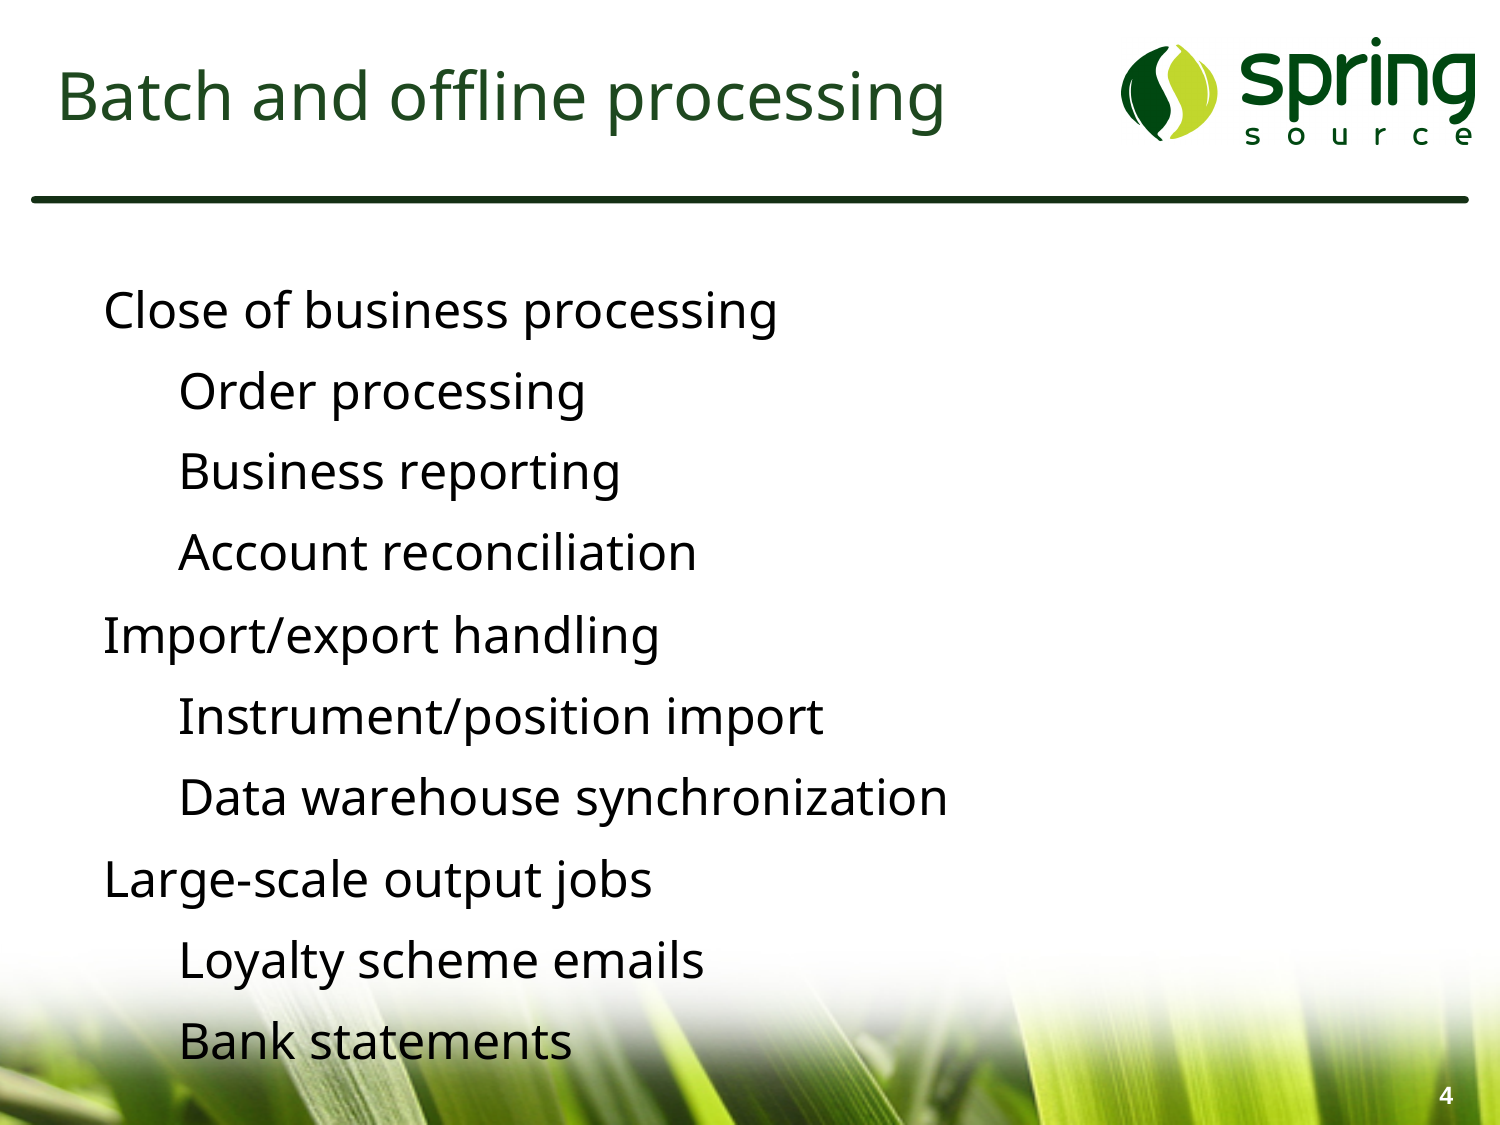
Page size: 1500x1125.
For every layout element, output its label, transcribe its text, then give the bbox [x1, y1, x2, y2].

picture [1121, 37, 1475, 145]
list Close of business processing Order processing Business reporting Account reconciliation Import/export handling Instrument/position import Data warehouse synchronization Large-scale output jobs Loyalty scheme emails Bank statements [103, 275, 1394, 995]
picture [0, 944, 1500, 1125]
title Batch and offline processing [56, 14, 1089, 175]
